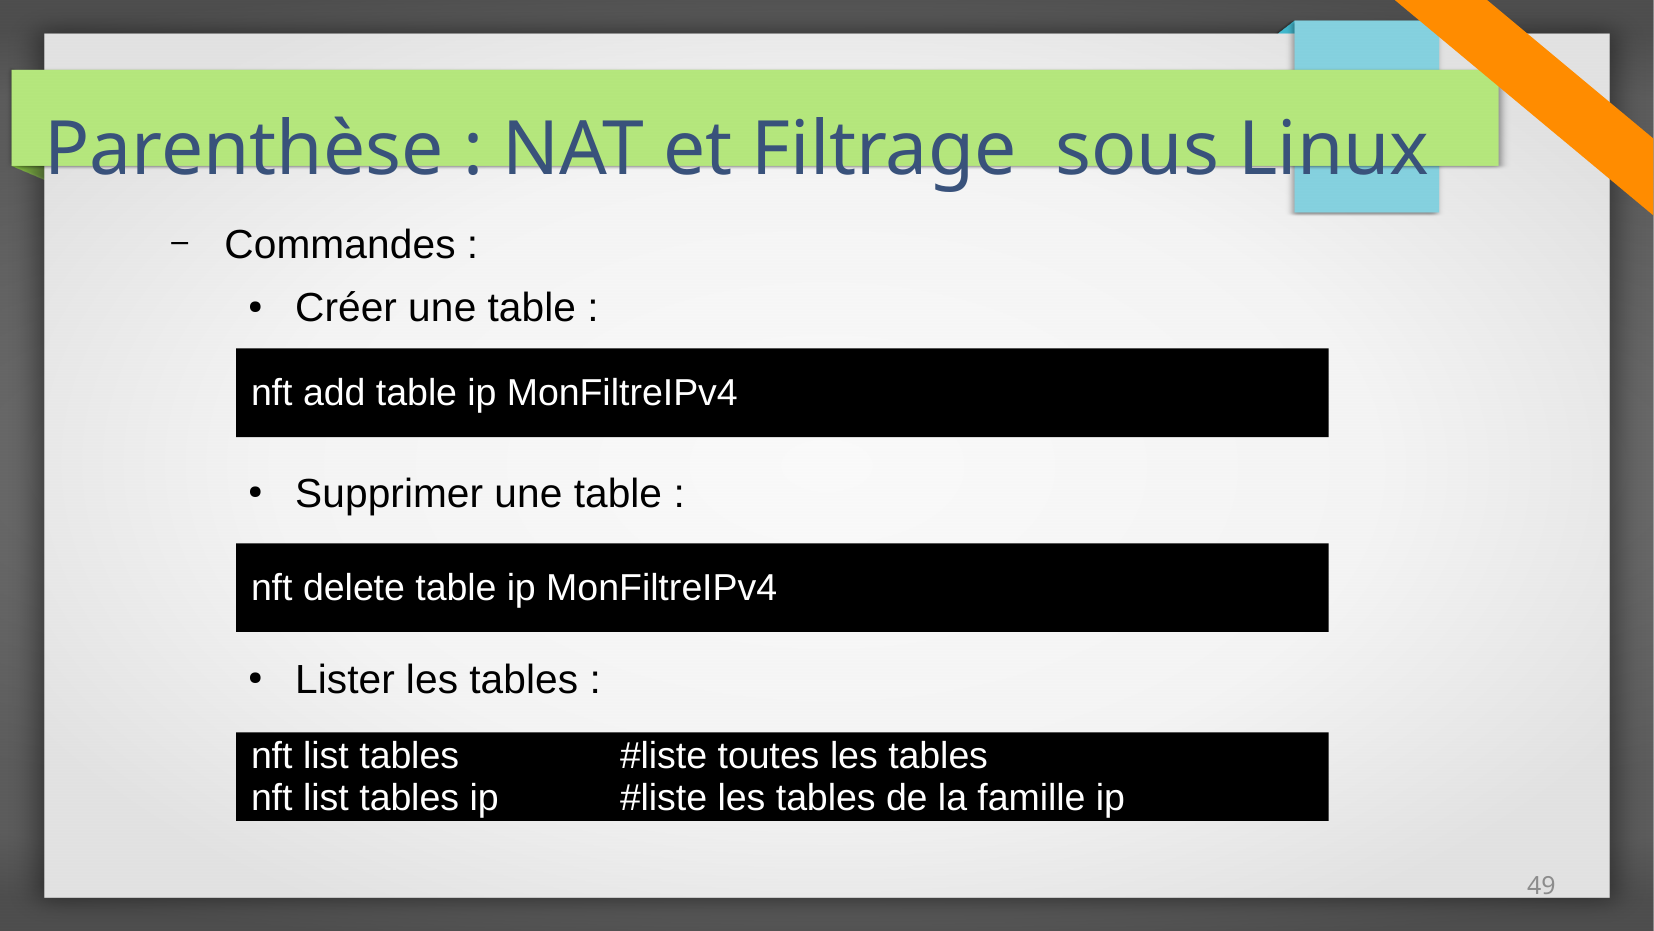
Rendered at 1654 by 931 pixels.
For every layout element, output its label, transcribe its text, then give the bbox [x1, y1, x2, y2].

picture [1489, 0, 1654, 138]
text_box nft add table ip MonFiltreIPv4 [236, 348, 1329, 438]
text_box <numéro> [1184, 862, 1571, 912]
text_box Parenthèse : NAT et Filtrage sous Linux [29, 87, 1447, 178]
list Commandes : Créer une table : Supprimer une table : Lister les tables : [82, 221, 1571, 761]
text_box nft delete table ip MonFiltreIPv4 [236, 543, 1329, 632]
picture [0, 0, 1654, 931]
text_box nft list tables #liste toutes les tables nft list tables ip #liste les tables de la famille ip [236, 732, 1329, 821]
